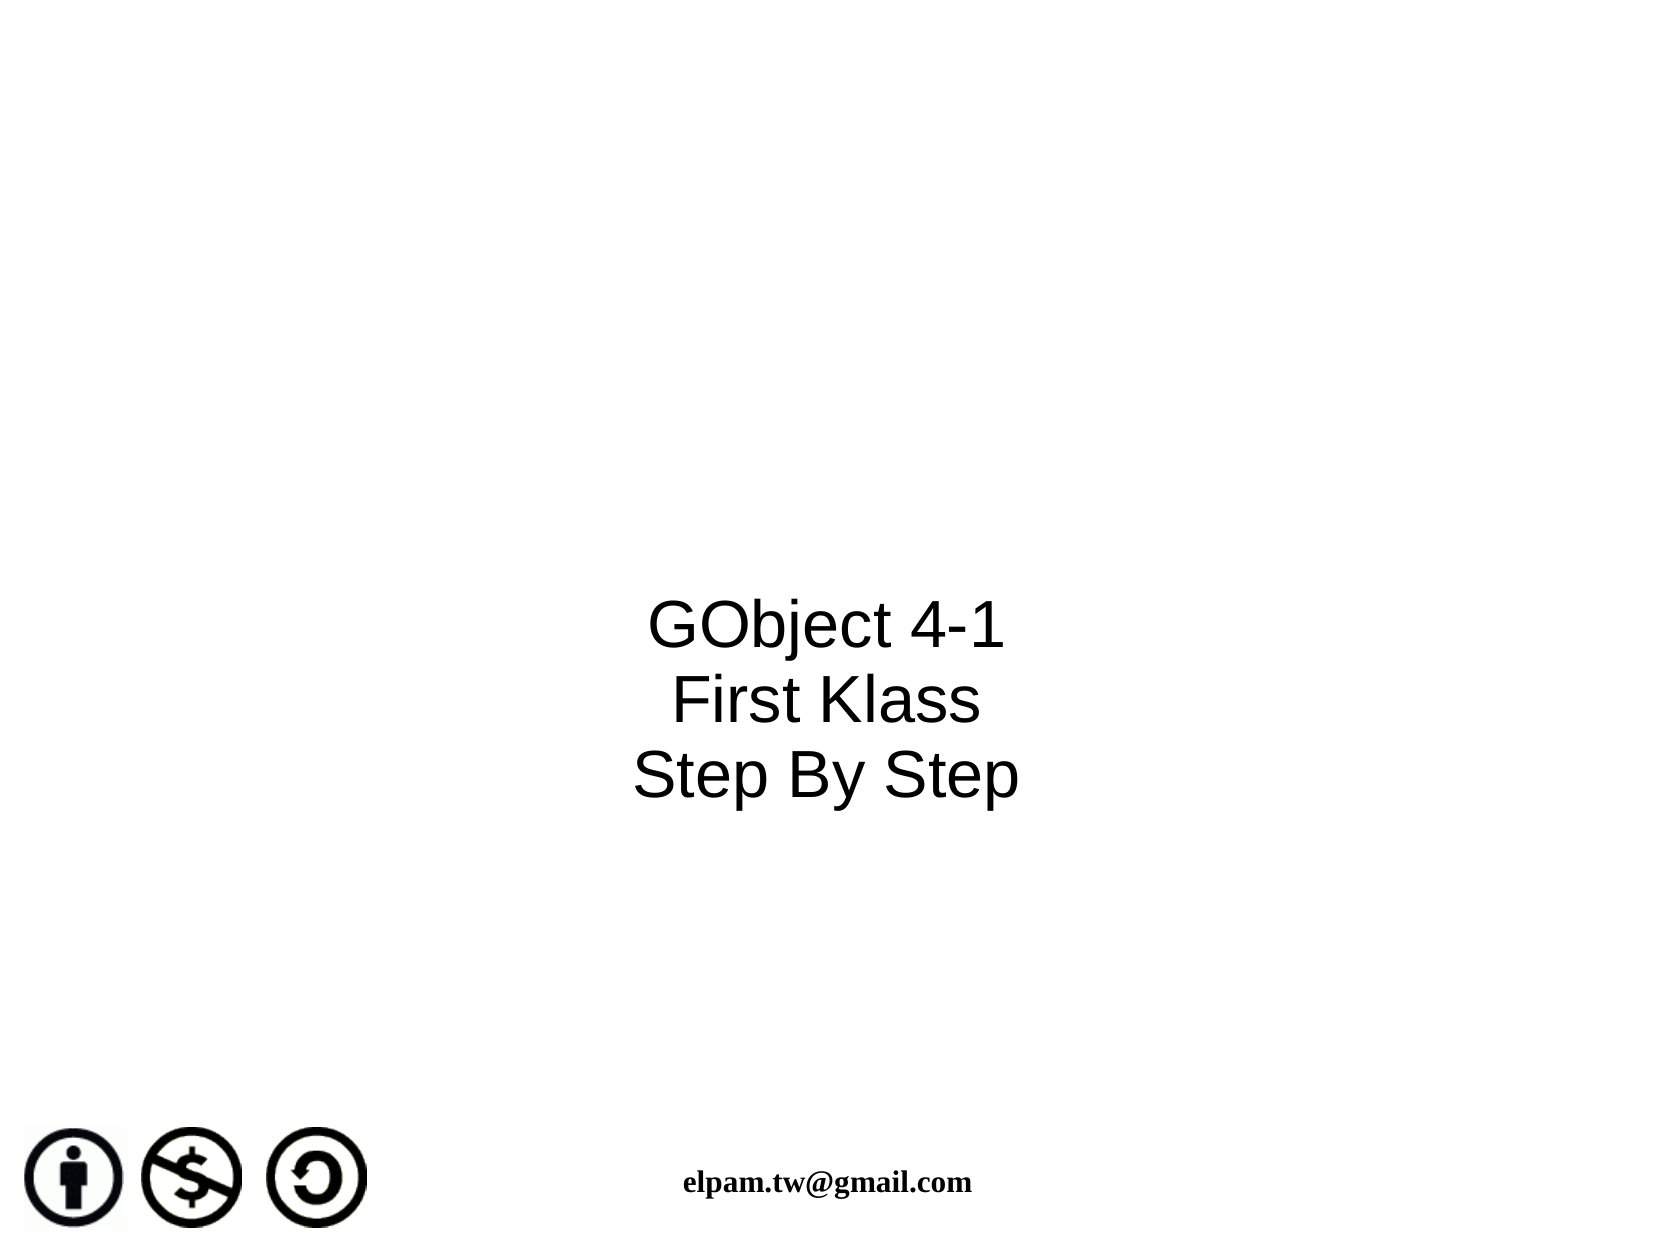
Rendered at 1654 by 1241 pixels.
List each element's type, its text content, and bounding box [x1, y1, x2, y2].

picture [141, 1127, 242, 1228]
picture [23, 1127, 124, 1228]
picture [266, 1127, 367, 1228]
subtitle GObject 4-1 First Klass Step By Step [82, 297, 1571, 1102]
